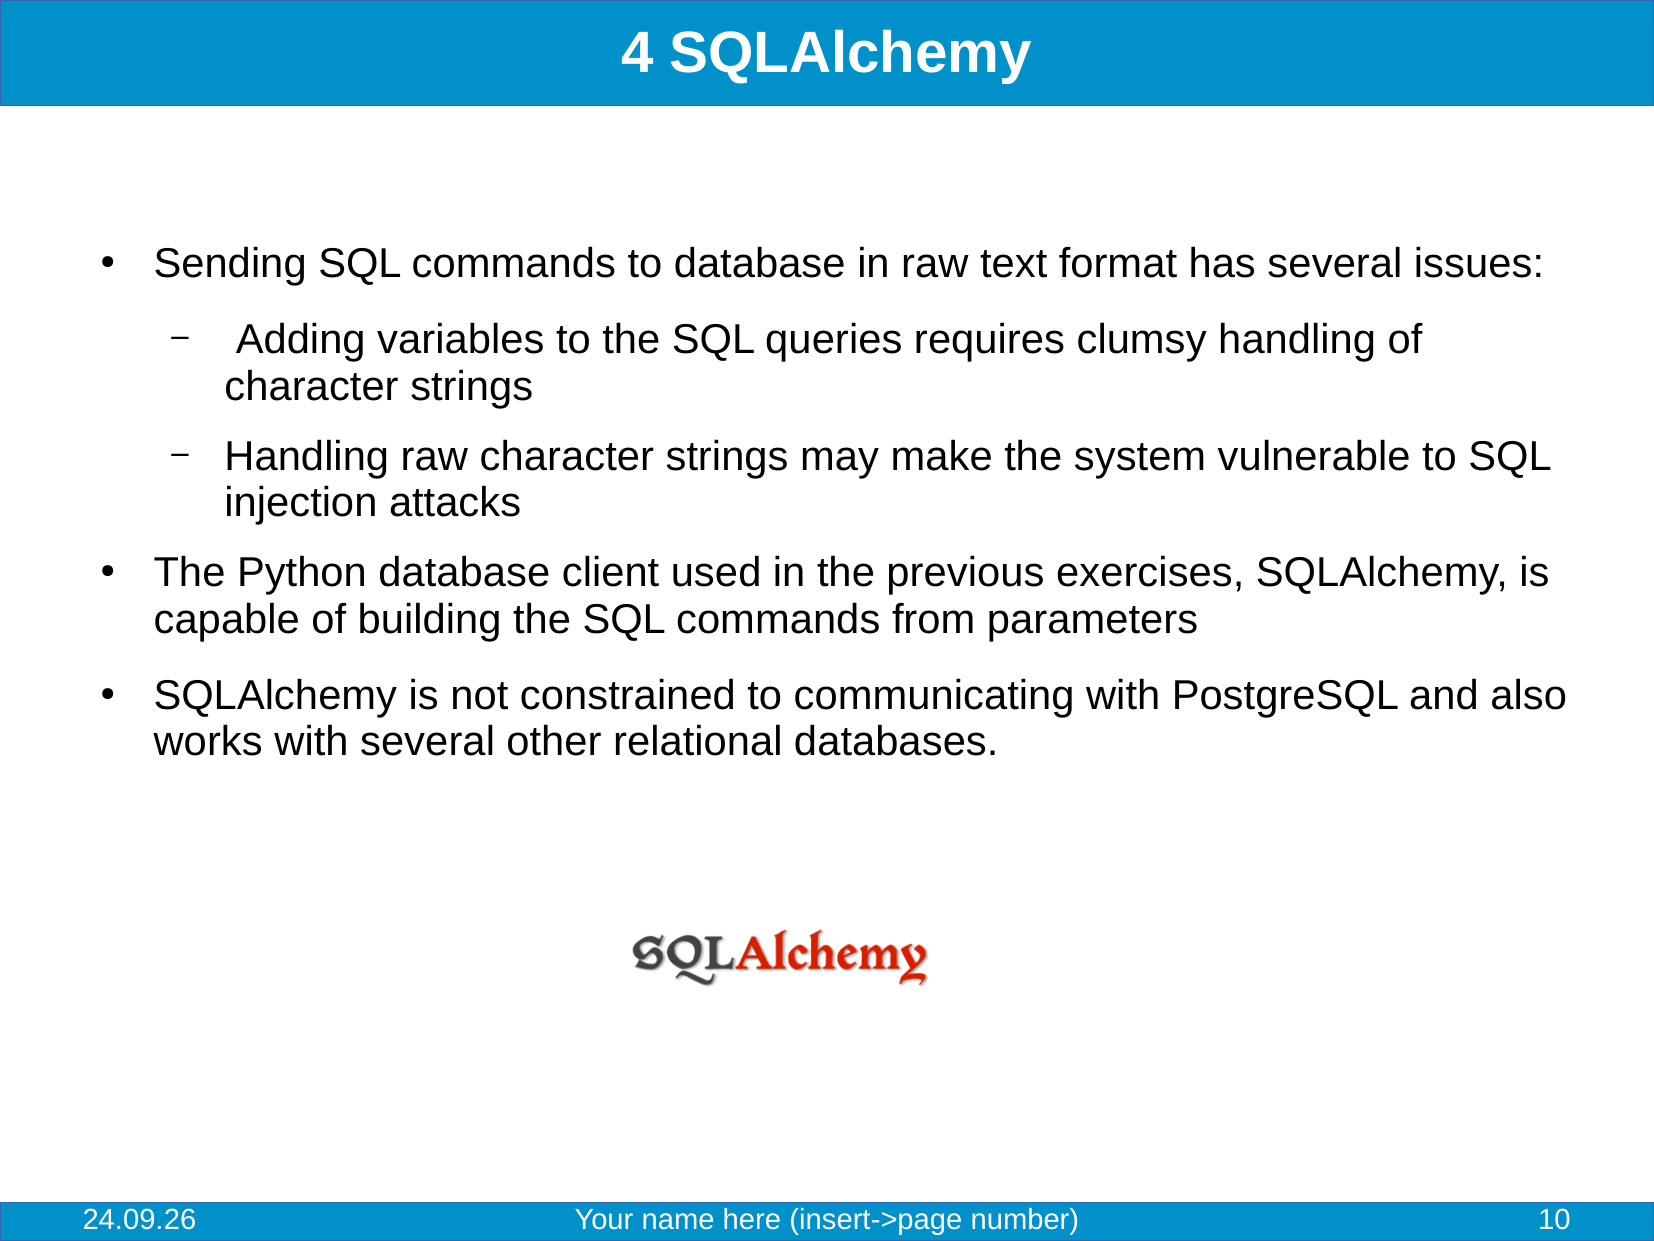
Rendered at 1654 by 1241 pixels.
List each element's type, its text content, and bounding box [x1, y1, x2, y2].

list Sending SQL commands to database in raw text format has several issues: Adding variables to the SQL queries requires clumsy handling of character strings Handling raw character strings may make the system vulnerable to SQL injection attacks The Python database client used in the previous exercises, SQLAlchemy, is capable of building the SQL commands from parameters SQLAlchemy is not constrained to communicating with PostgreSQL and also works with several other relational databases. [82, 240, 1571, 960]
picture [623, 924, 936, 991]
title 4 SQLAlchemy [0, 0, 1654, 106]
